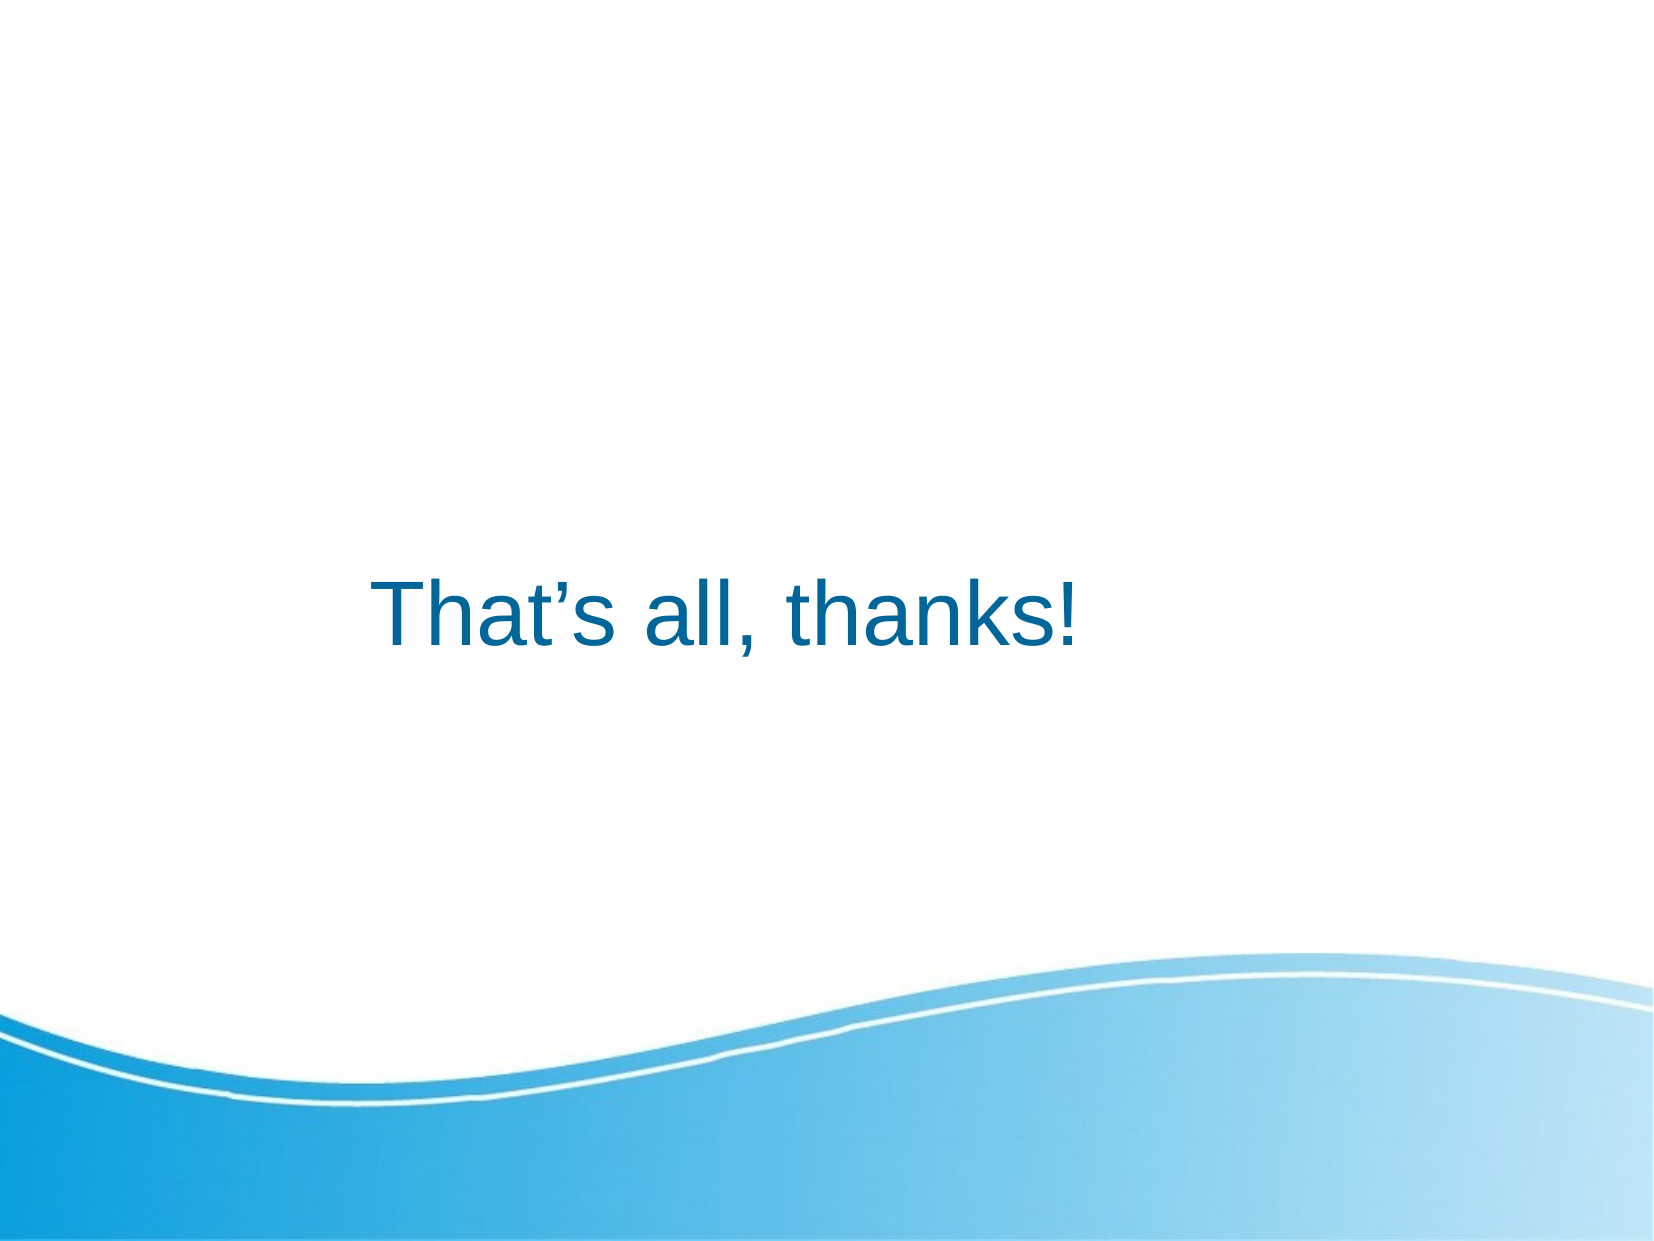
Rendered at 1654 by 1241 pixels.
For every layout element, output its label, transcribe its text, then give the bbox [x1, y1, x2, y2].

title That’s all, thanks! [0, 510, 1471, 718]
picture [0, 952, 1654, 1241]
